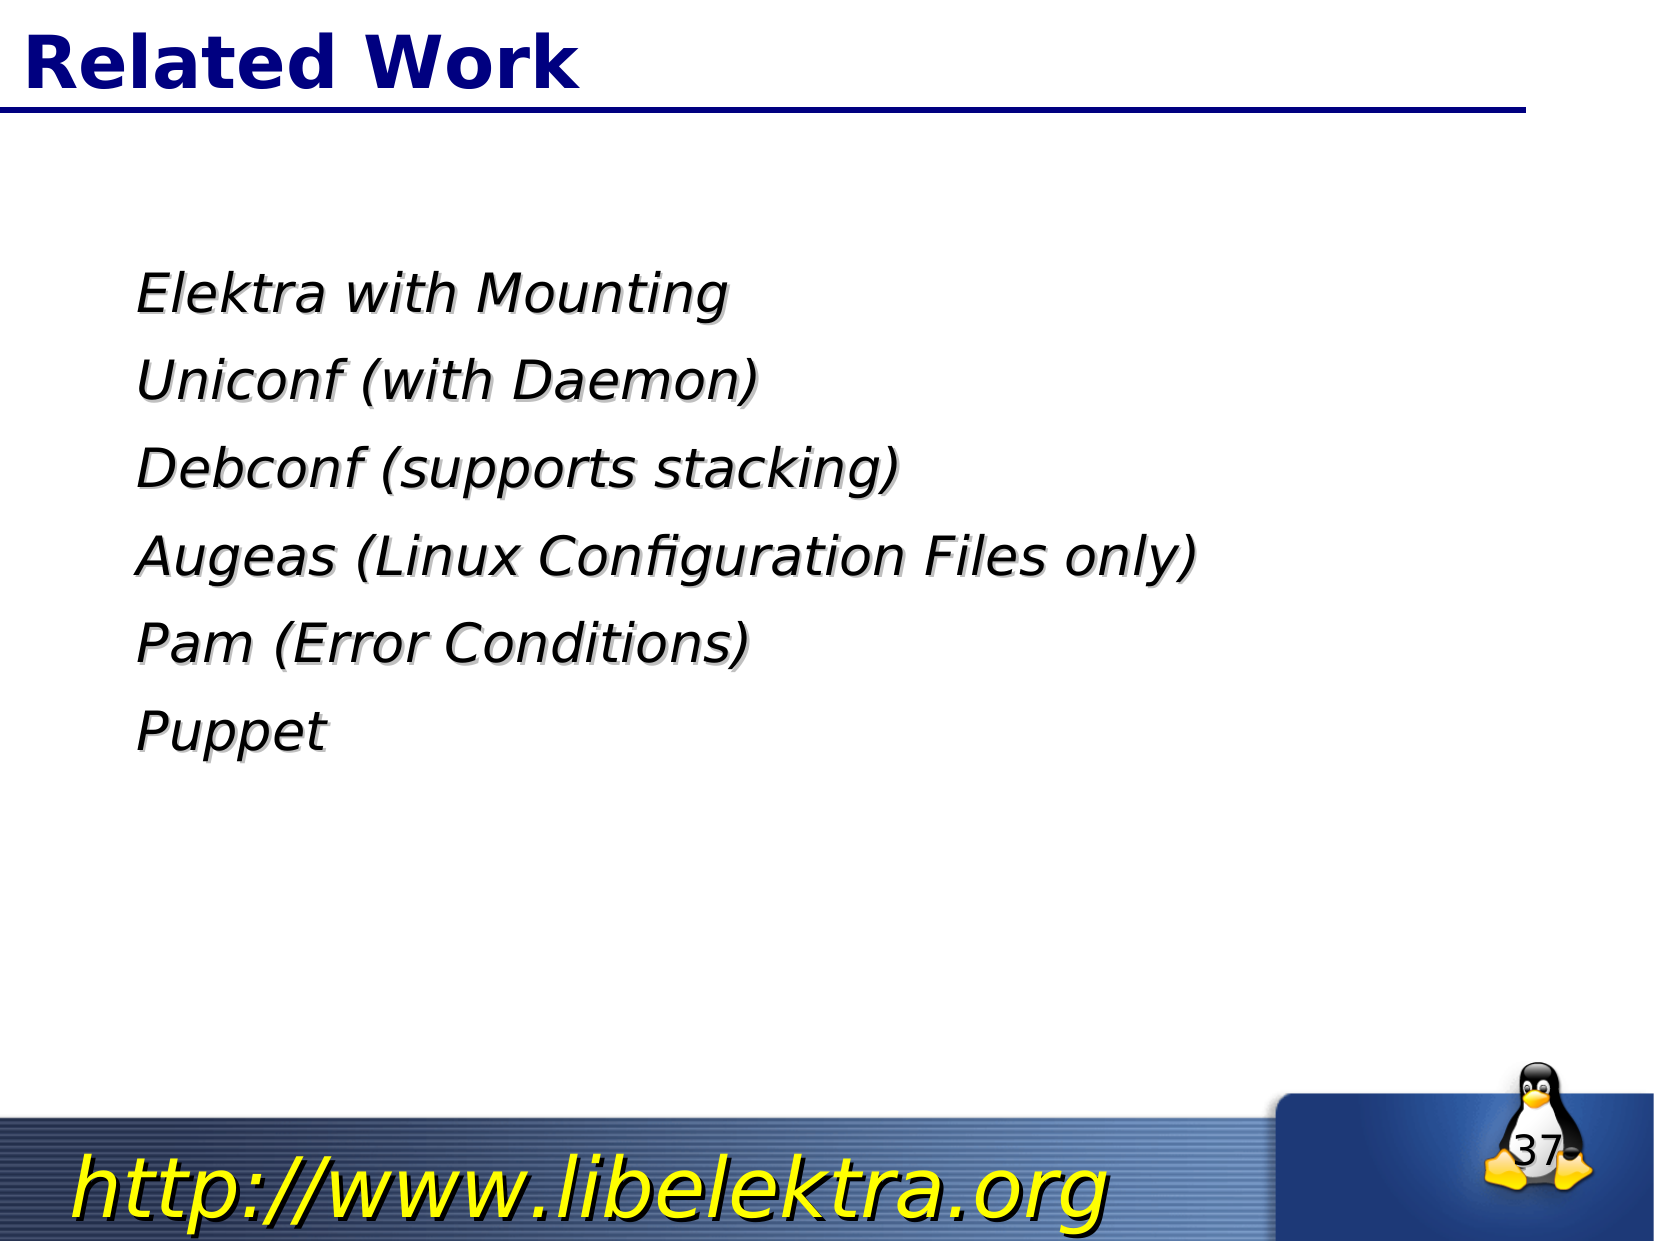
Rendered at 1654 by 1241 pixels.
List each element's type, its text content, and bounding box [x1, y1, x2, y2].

list Elektra with Mounting Uniconf (with Daemon) Debconf (supports stacking) Augeas (Linux Configuration Files only) Pam (Error Conditions) Puppet [121, 250, 1534, 1116]
text_box Related Work [22, 14, 1611, 111]
picture [0, 1061, 1654, 1241]
text_box 50 [1312, 1122, 1565, 1178]
